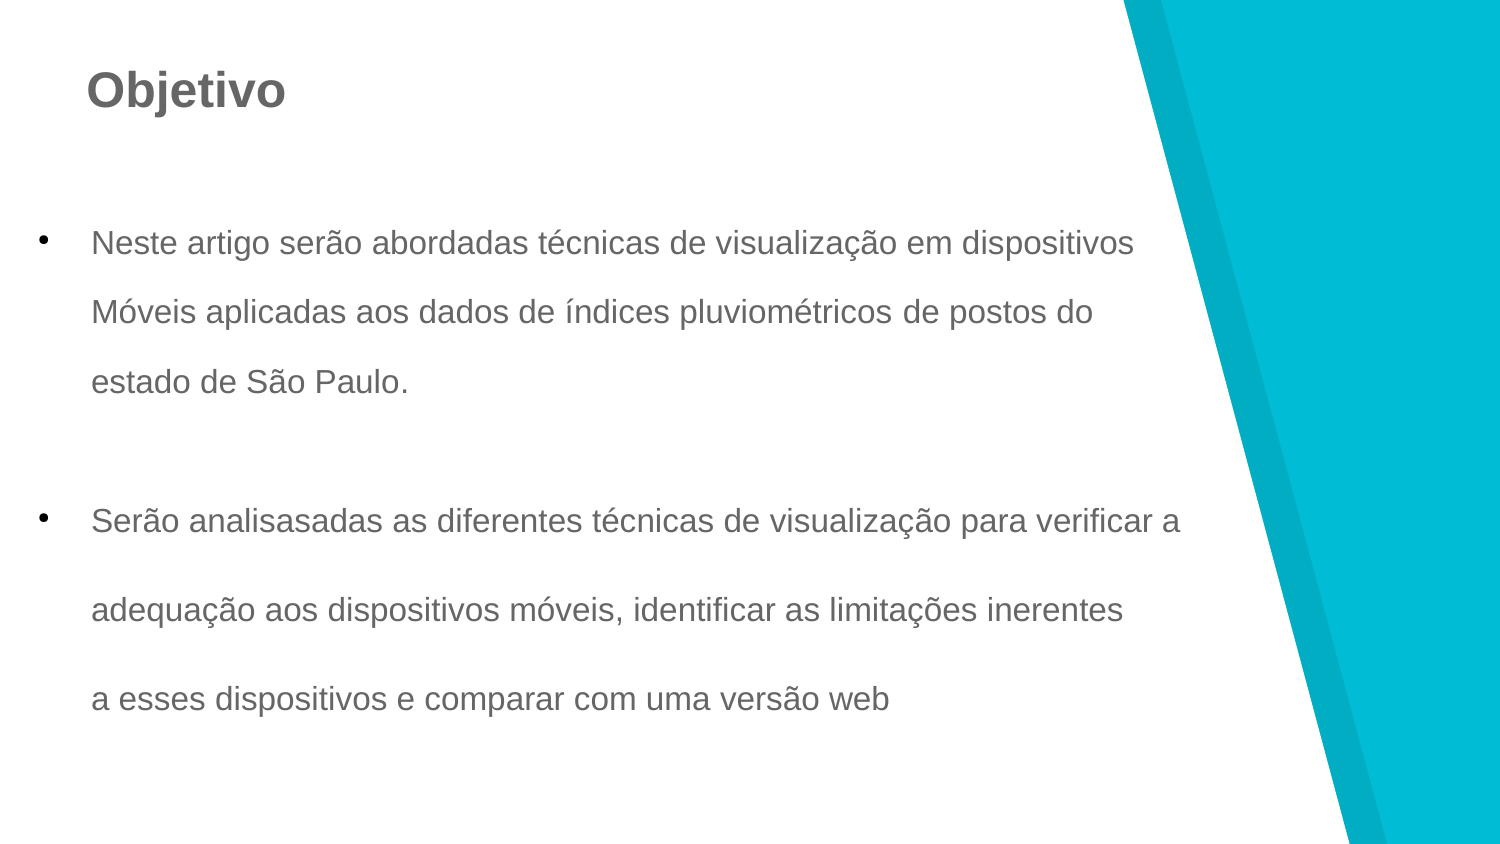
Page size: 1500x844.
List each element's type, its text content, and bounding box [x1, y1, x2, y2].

list Neste artigo serão abordadas técnicas de visualização em dispositivos Móveis aplicadas aos dados de índices pluviométricos de postos do estado de São Paulo. Serão analisasadas as diferentes técnicas de visualização para verificar a adequação aos dispositivos móveis, identificar as limitações inerentes a esses dispositivos e comparar com uma versão web [20, 141, 1371, 804]
subtitle Objetivo [71, 42, 1371, 119]
